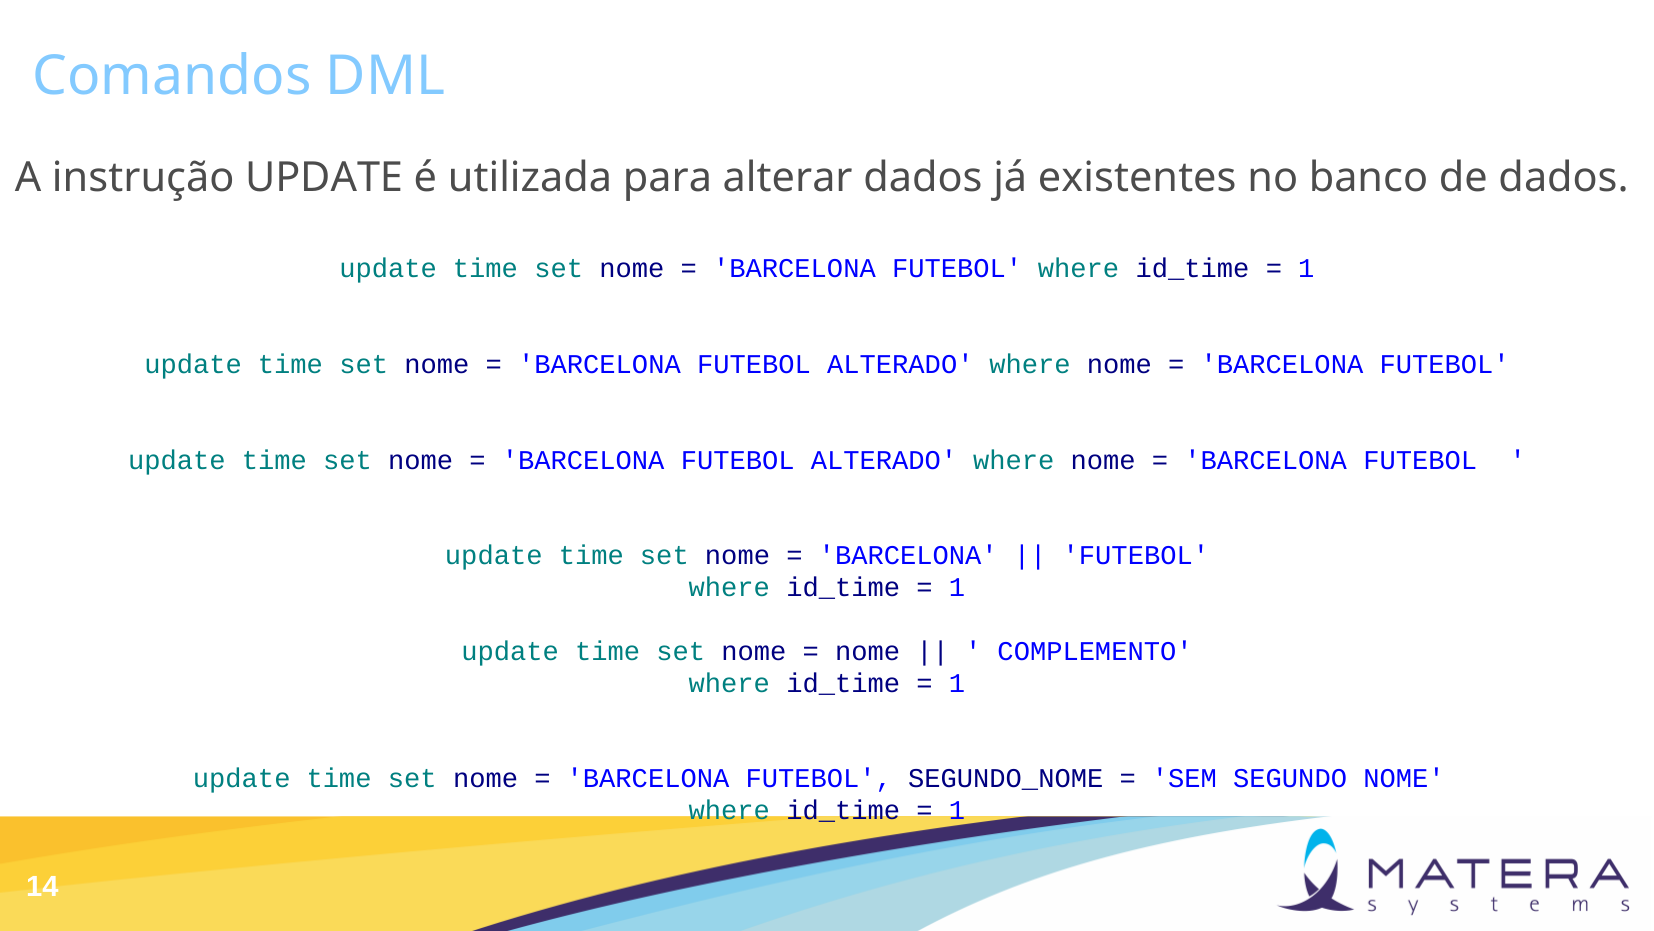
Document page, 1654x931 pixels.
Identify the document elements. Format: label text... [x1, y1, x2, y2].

list A instrução UPDATE é utilizada para alterar dados já existentes no banco de dados. update time set nome = 'BARCELONA FUTEBOL' where id_time = 1 update time set nome = 'BARCELONA FUTEBOL ALTERADO' where nome = 'BARCELONA FUTEBOL' update time set nome = 'BARCELONA FUTEBOL ALTERADO' where nome = 'BARCELONA FUTEBOL ' update time set nome = 'BARCELONA' || 'FUTEBOL' where id_time = 1 update time set nome = nome || ' COMPLEMENTO' where id_time = 1 update time set nome = 'BARCELONA FUTEBOL', SEGUNDO_NOME = 'SEM SEGUNDO NOME' where id_time = 1 [0, 152, 1654, 931]
title Comandos DML [32, 24, 1628, 137]
